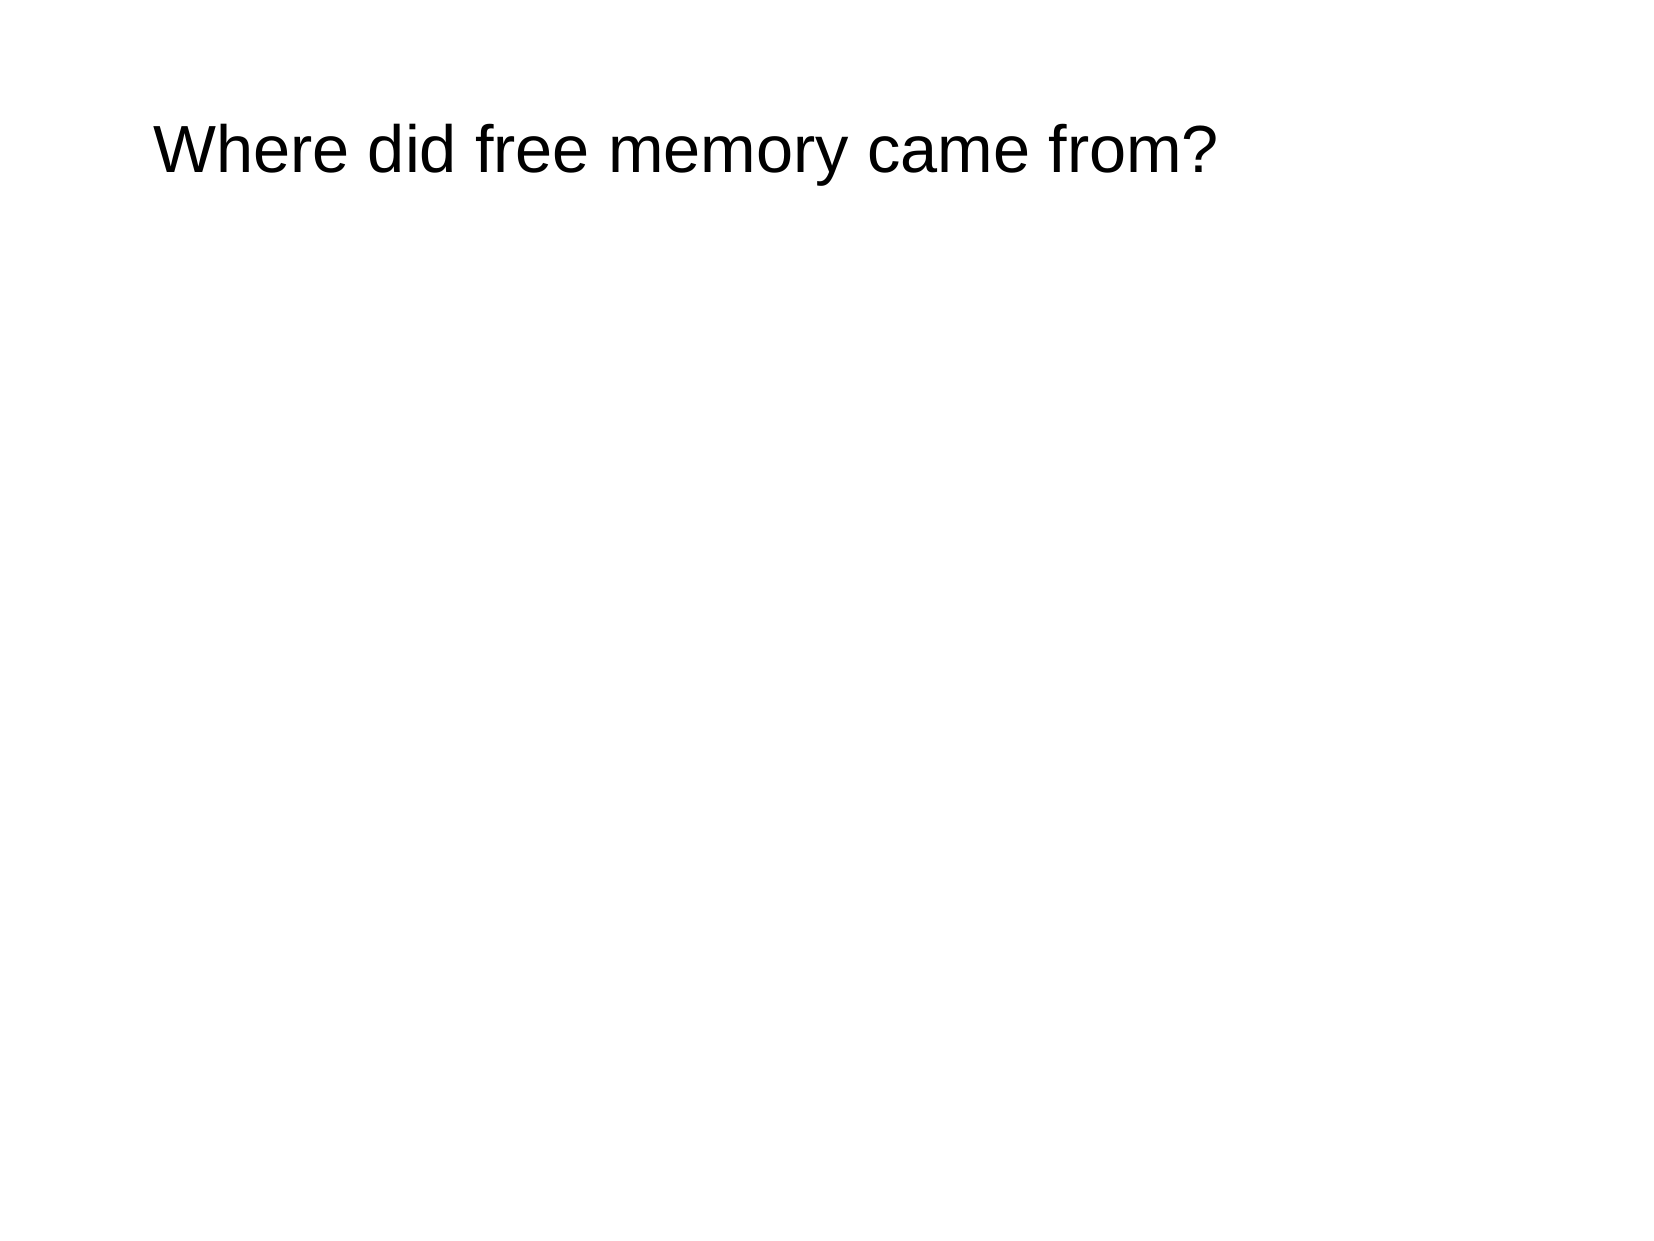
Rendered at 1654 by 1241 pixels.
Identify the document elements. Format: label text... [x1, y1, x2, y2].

list Where did free memory came from? [82, 112, 1571, 1010]
